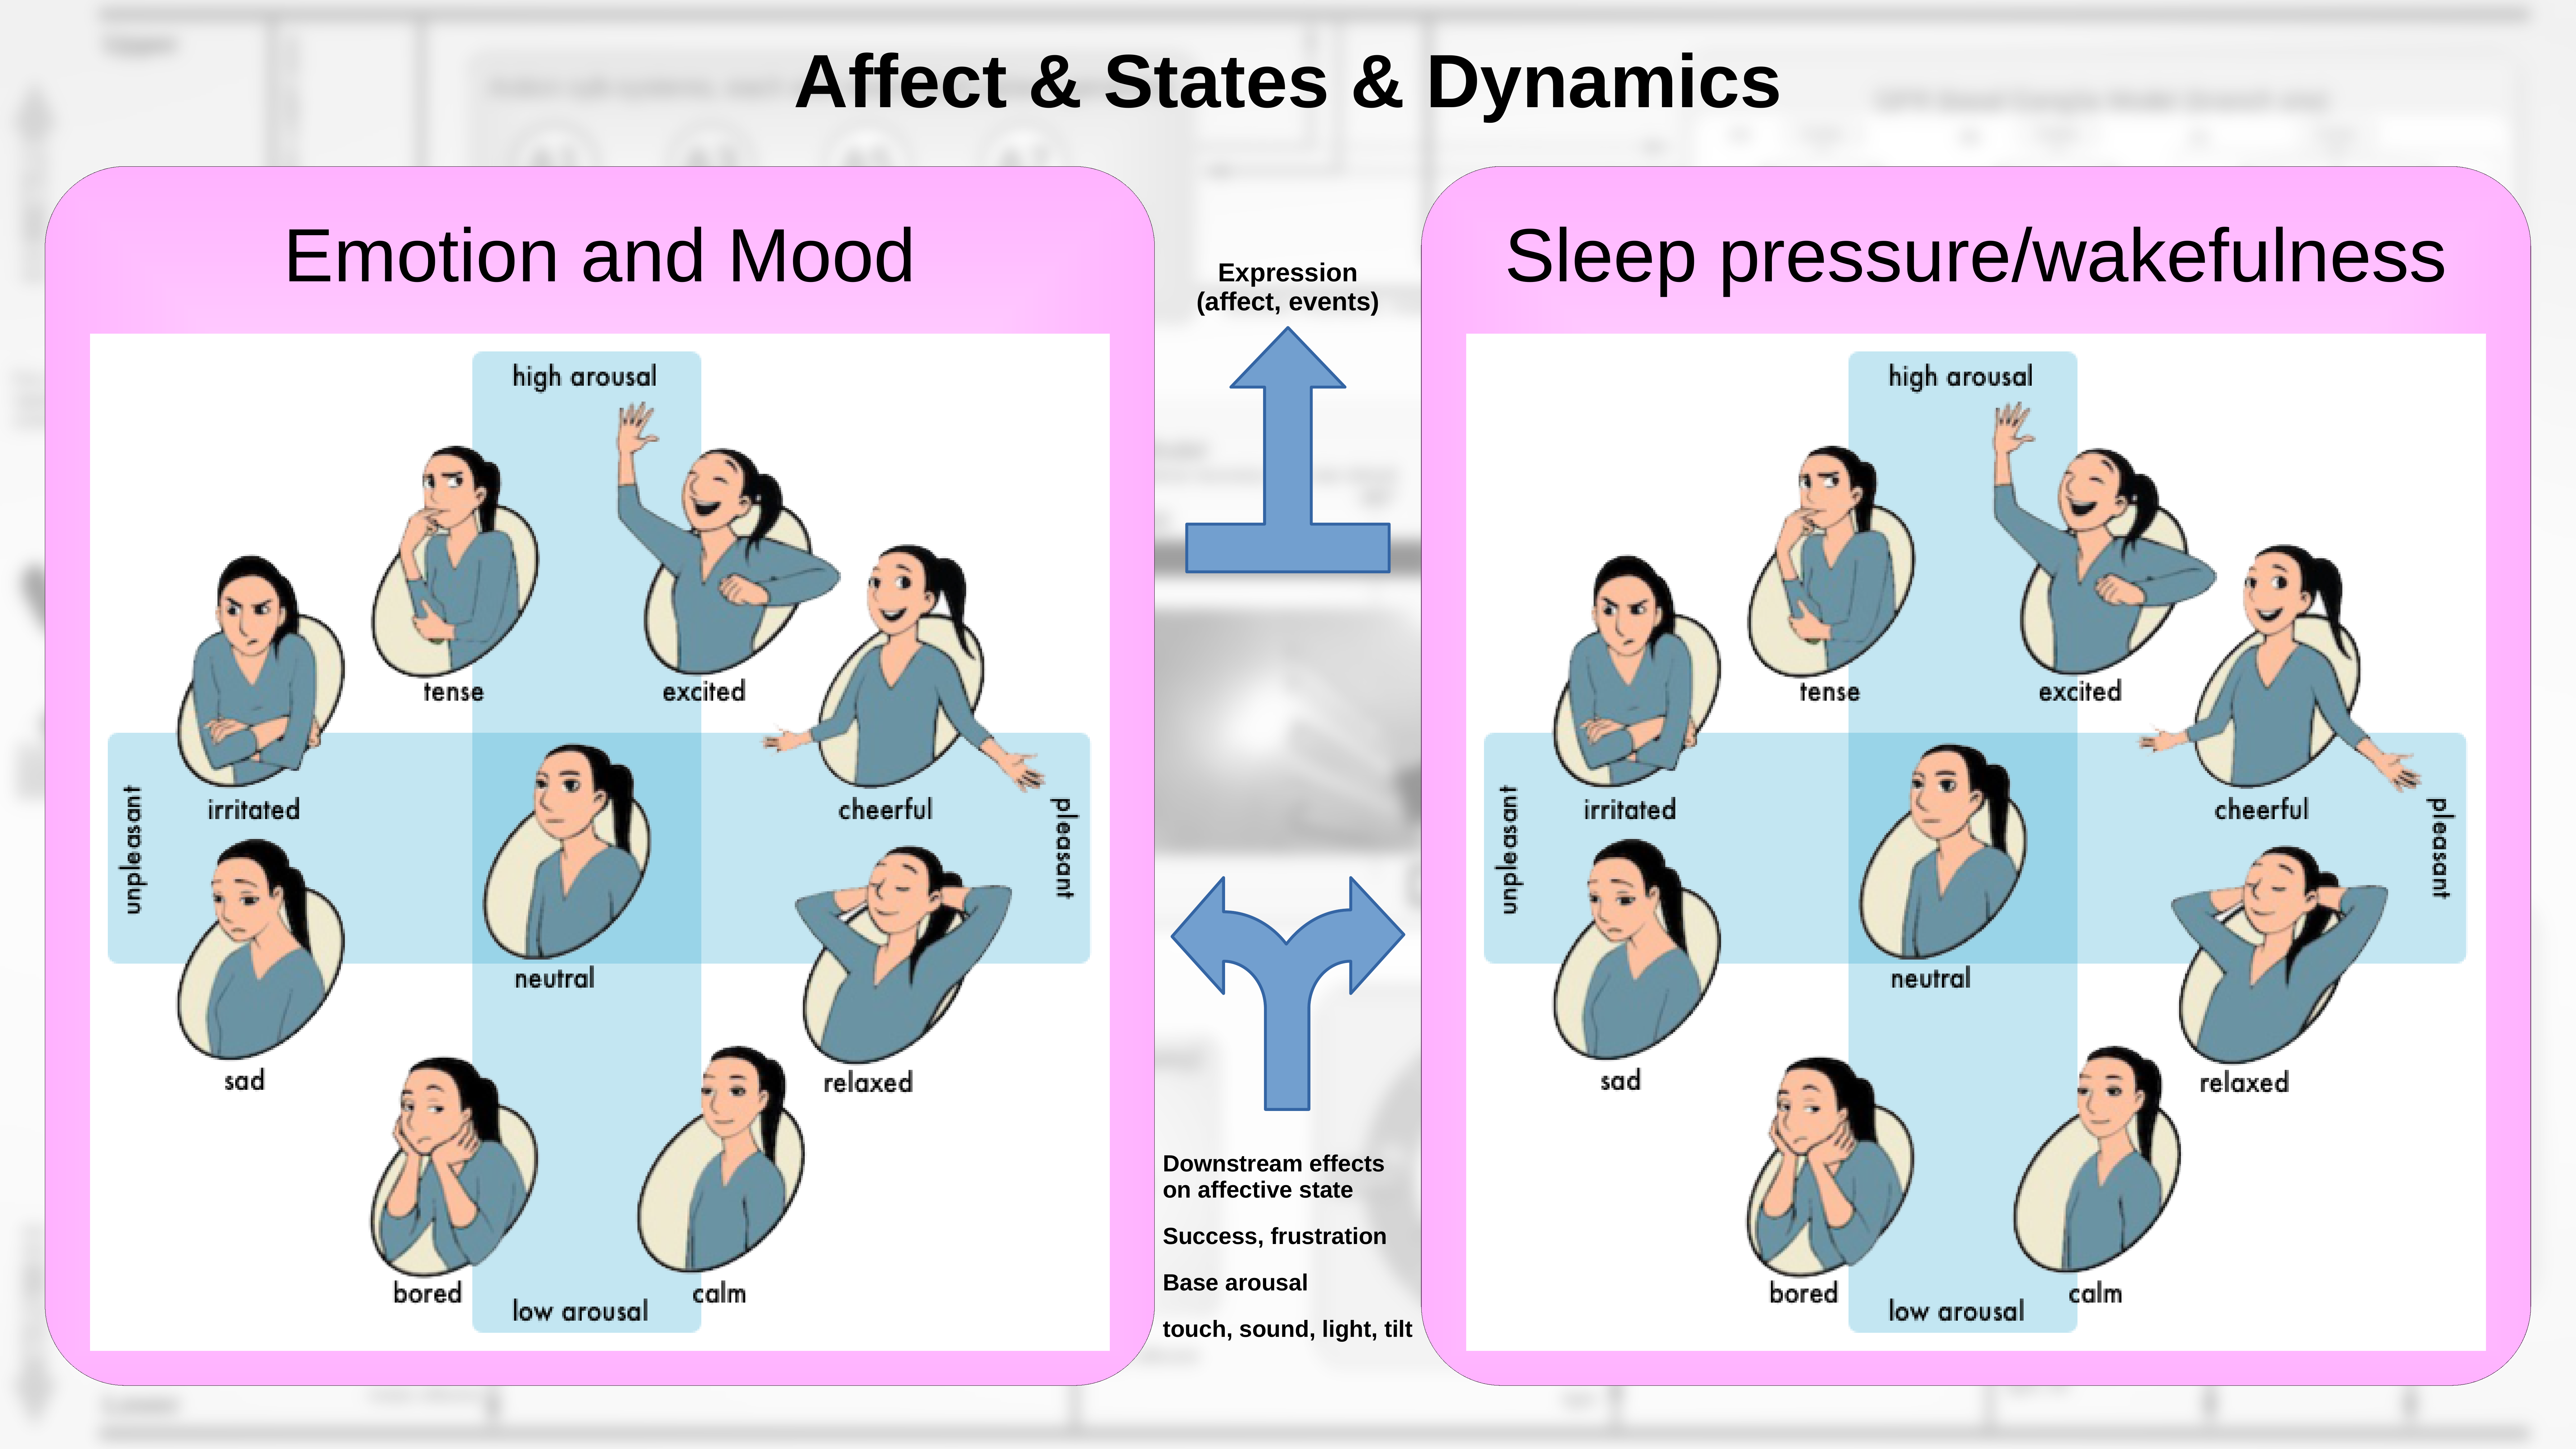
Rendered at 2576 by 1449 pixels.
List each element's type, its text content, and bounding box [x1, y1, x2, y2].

text_box [1172, 877, 1404, 1110]
text_box Sleep pressure/wakefulness [1499, 177, 2453, 333]
text_box [45, 166, 1155, 1386]
text_box [1421, 166, 2531, 1386]
text_box Expression (affect, events) [1190, 255, 1386, 318]
text_box [1187, 327, 1389, 572]
text_box Affect & States & Dynamics [787, 37, 1789, 126]
picture [0, 0, 2576, 1449]
text_box Downstream effects on affective state Success, frustration Base arousal touch, sound, light, tilt [1158, 1148, 1418, 1344]
text_box Emotion and Mood [123, 177, 1077, 333]
